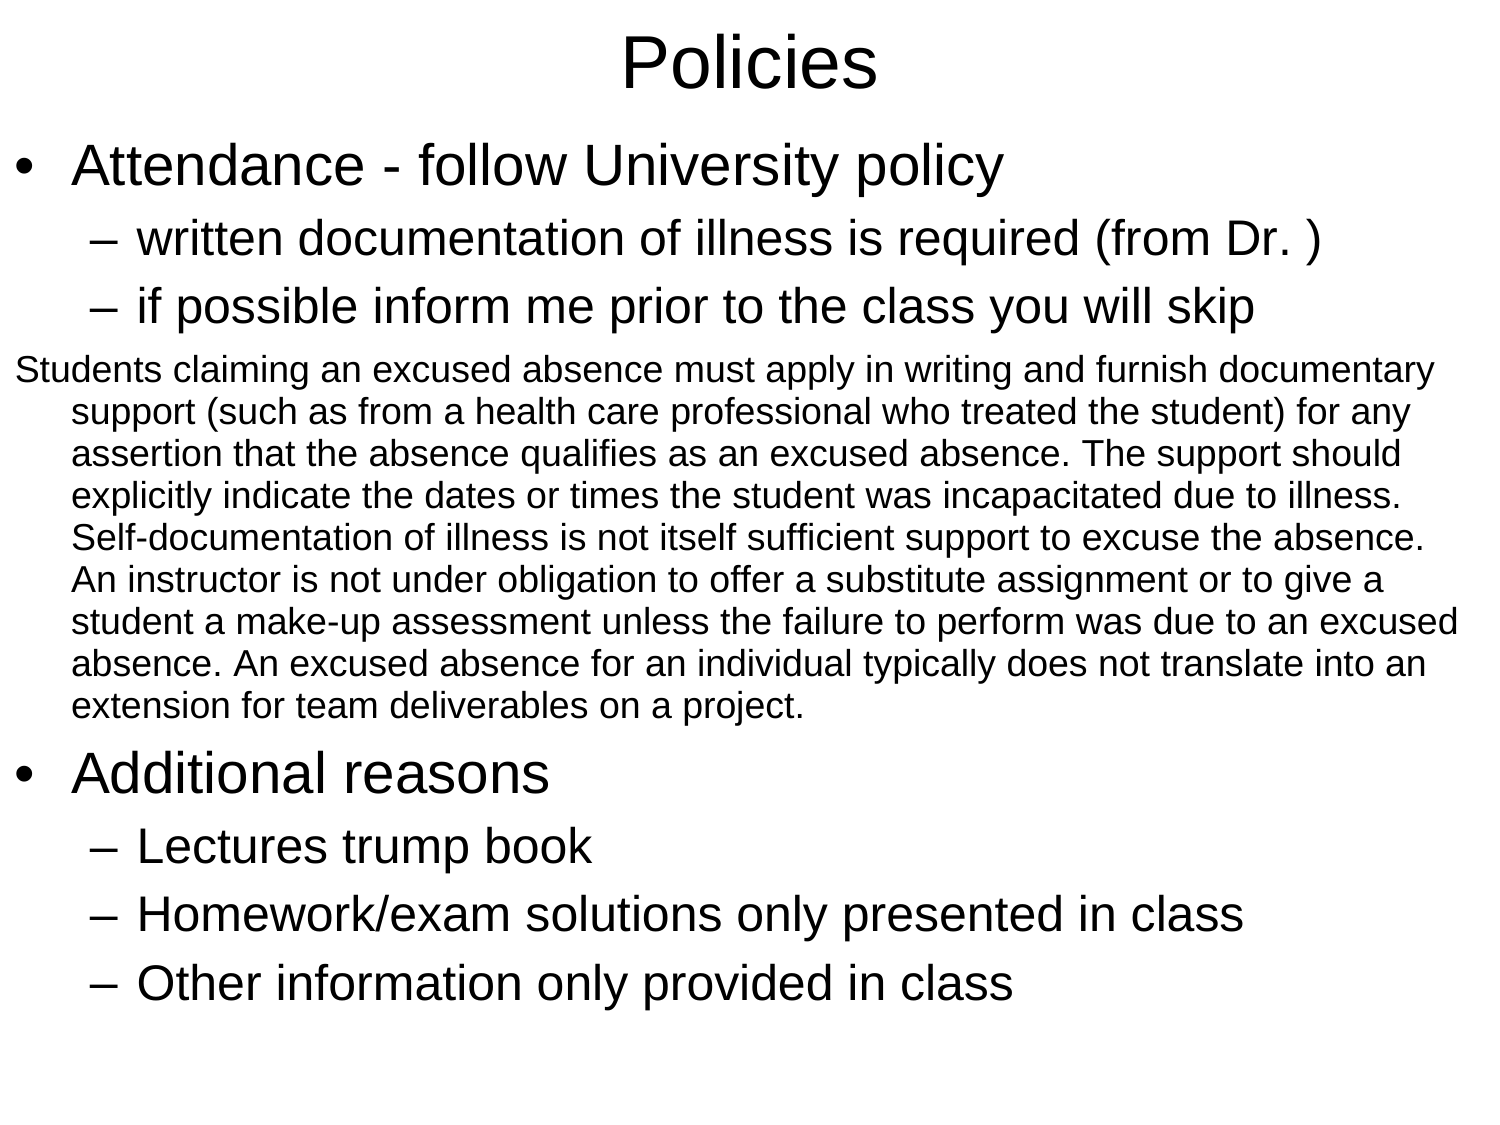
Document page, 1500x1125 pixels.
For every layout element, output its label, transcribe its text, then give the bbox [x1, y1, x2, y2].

title Policies [0, 12, 1500, 113]
list Attendance - follow University policy written documentation of illness is required (from Dr. ) if possible inform me prior to the class you will skip Students claiming an excused absence must apply in writing and furnish documentary support (such as from a health care professional who treated the student) for any assertion that the absence qualifies as an excused absence. The support should explicitly indicate the dates or times the student was incapacitated due to illness. Self-documentation of illness is not itself sufficient support to excuse the absence. An instructor is not under obligation to offer a substitute assignment or to give a student a make-up assessment unless the failure to perform was due to an excused absence. An excused absence for an individual typically does not translate into an extension for team deliverables on a project. Additional reasons Lectures trump book Homework/exam solutions only presented in class Other information only provided in class [0, 124, 1500, 1125]
